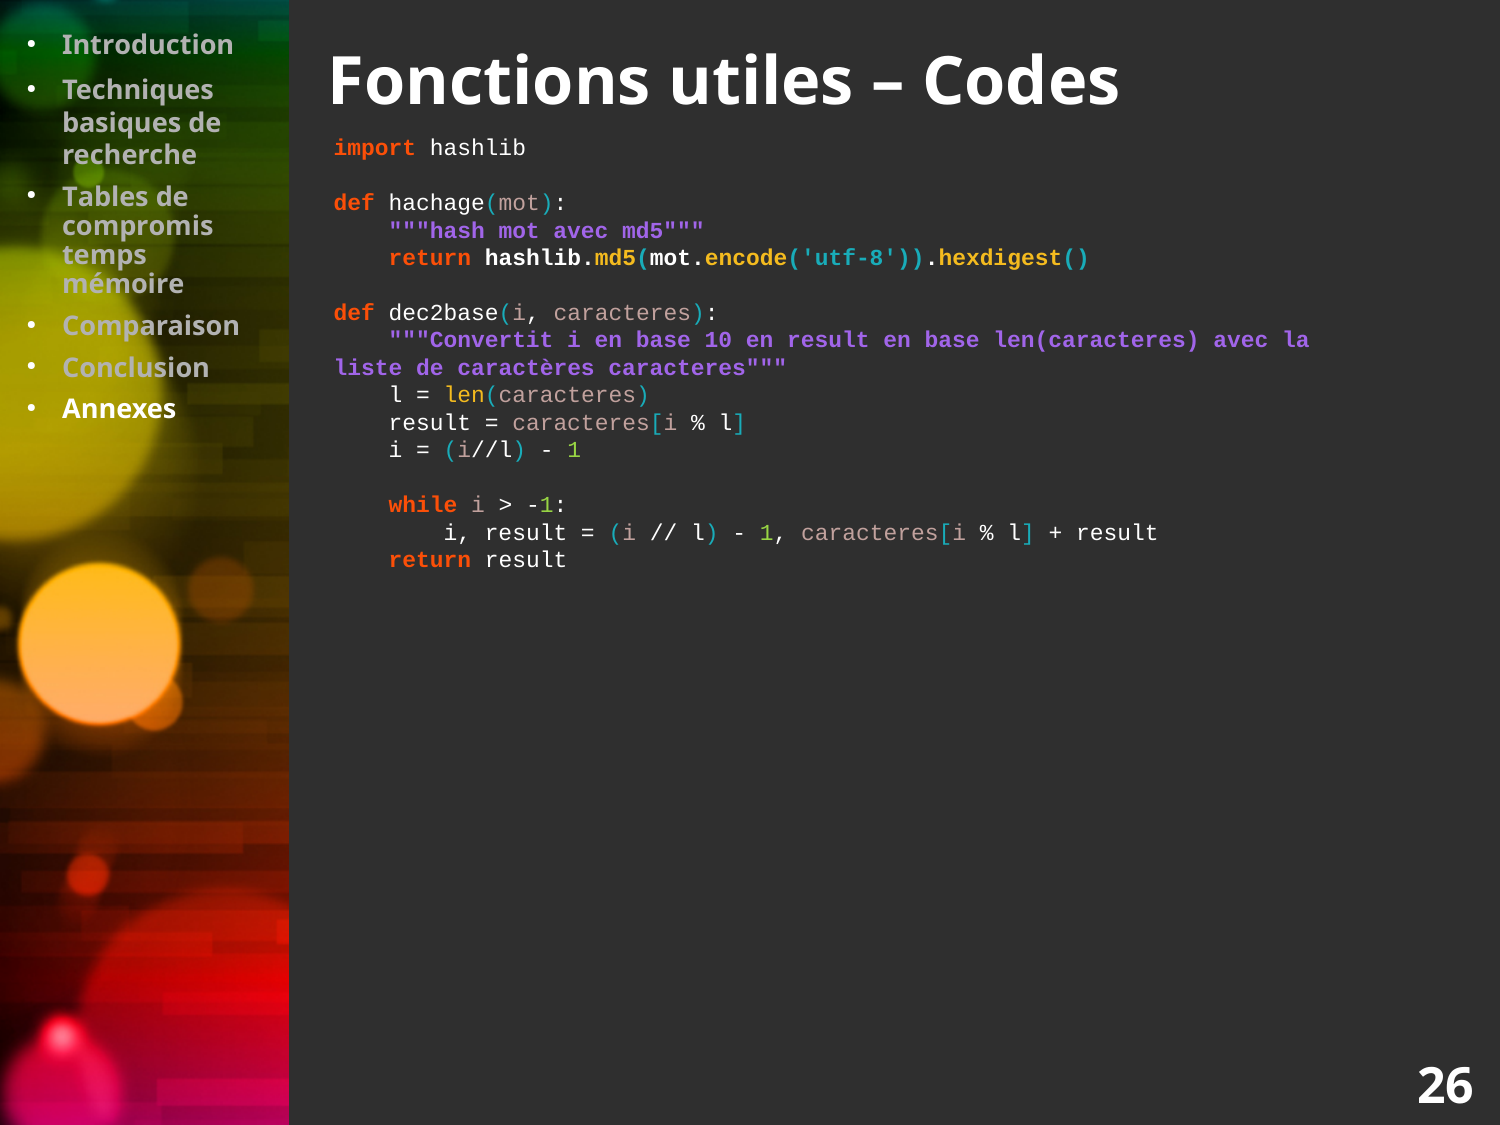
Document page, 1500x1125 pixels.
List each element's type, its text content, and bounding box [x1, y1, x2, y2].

text_box import hashlib def hachage(mot): """hash mot avec md5""" return hashlib.md5(mot.encode('utf-8')).hexdigest() def dec2base(i, caracteres): """Convertit i en base 10 en result en base len(caracteres) avec la liste de caractères caracteres""" l = len(caracteres) result = caracteres[i % l] i = (i//l) - 1 while i > -1: i, result = (i // l) - 1, caracteres[i % l] + result return result [318, 125, 1394, 1125]
title Fonctions utiles – Codes [312, 19, 1471, 138]
text_box Introduction Techniques basiques de recherche Tables de compromis temps mémoire Comparaison Conclusion Annexes [11, 23, 284, 449]
text_box <numéro> [1417, 1054, 1500, 1109]
picture [0, 0, 289, 1125]
text_box [289, 0, 1500, 1125]
